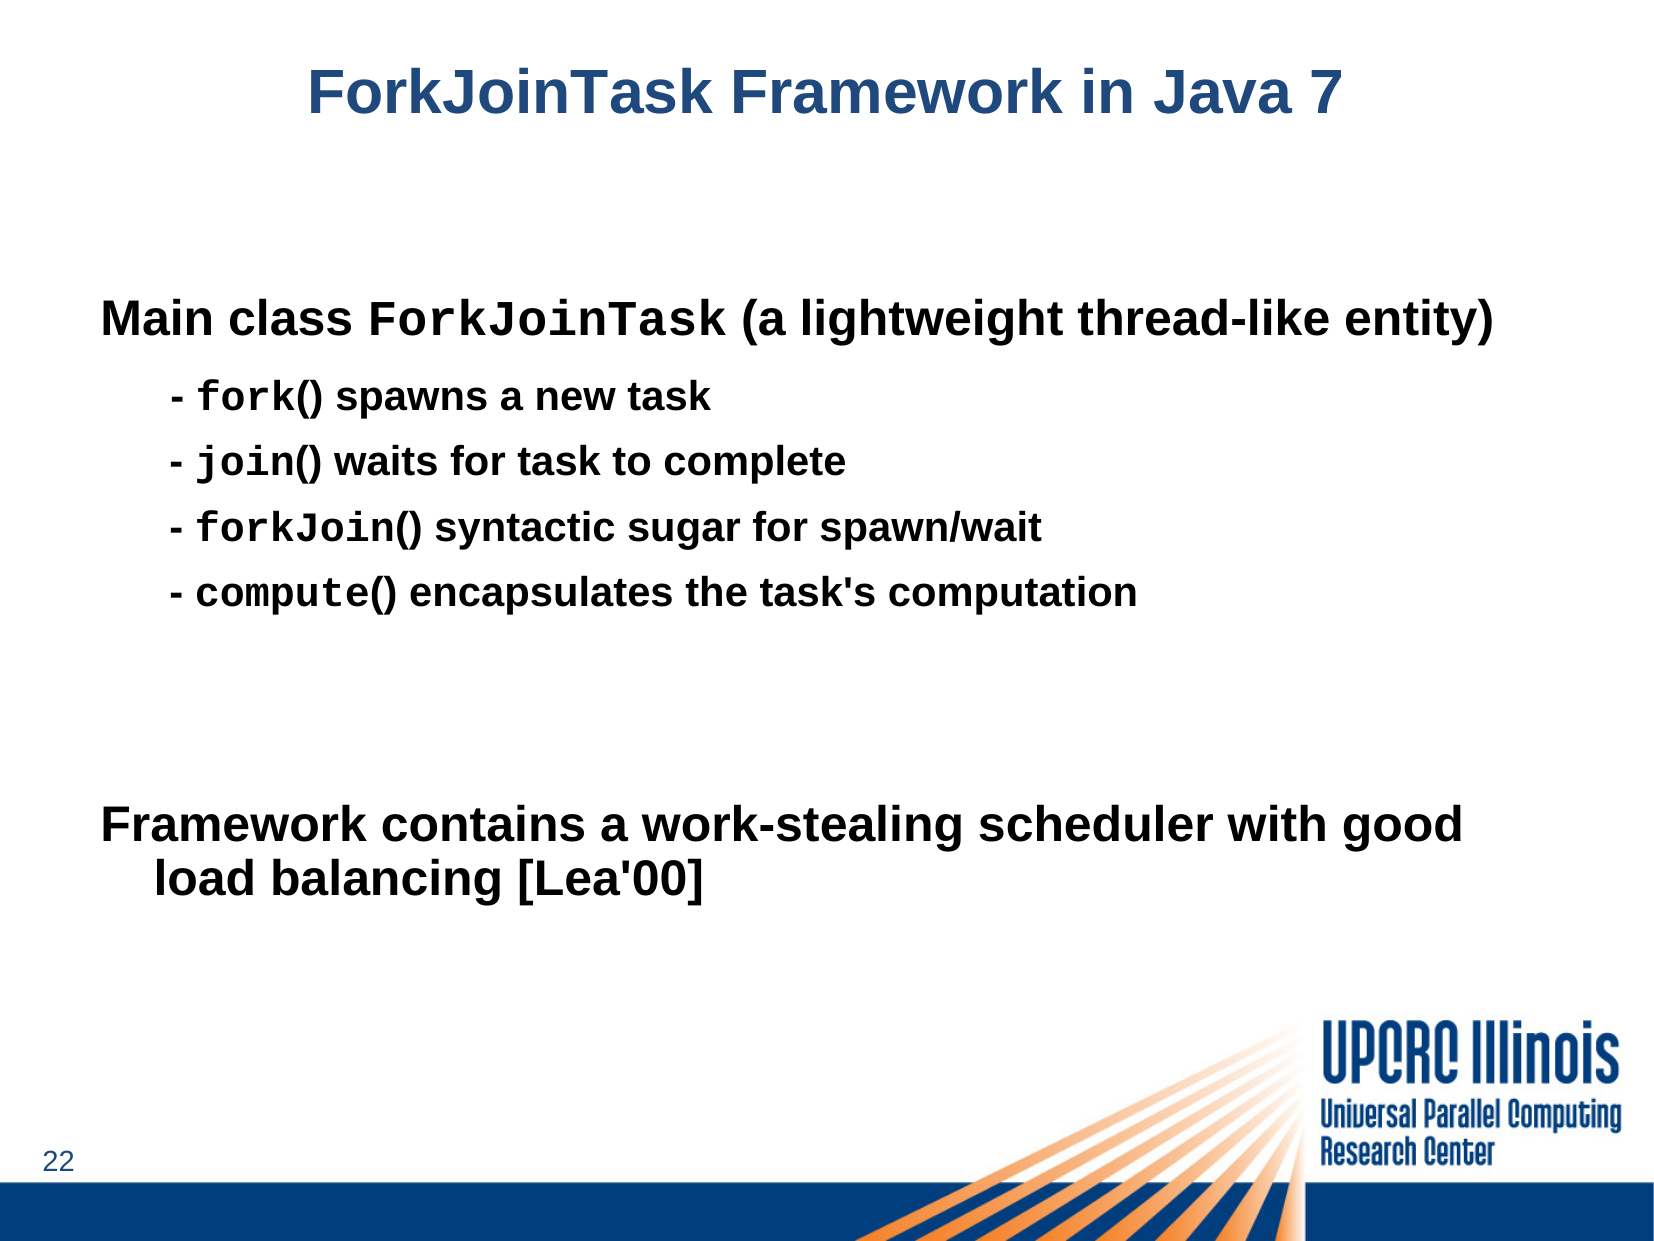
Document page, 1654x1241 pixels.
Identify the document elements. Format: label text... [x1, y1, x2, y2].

picture [0, 1005, 1654, 1241]
title ForkJoinTask Framework in Java 7 [82, 0, 1570, 259]
list Main class ForkJoinTask (a lightweight thread-like entity) - fork() spawns a new task - join() waits for task to complete - forkJoin() syntactic sugar for spawn/wait - compute() encapsulates the task's computation Framework contains a work-stealing scheduler with good load balancing [Lea'00] [82, 290, 1571, 1094]
